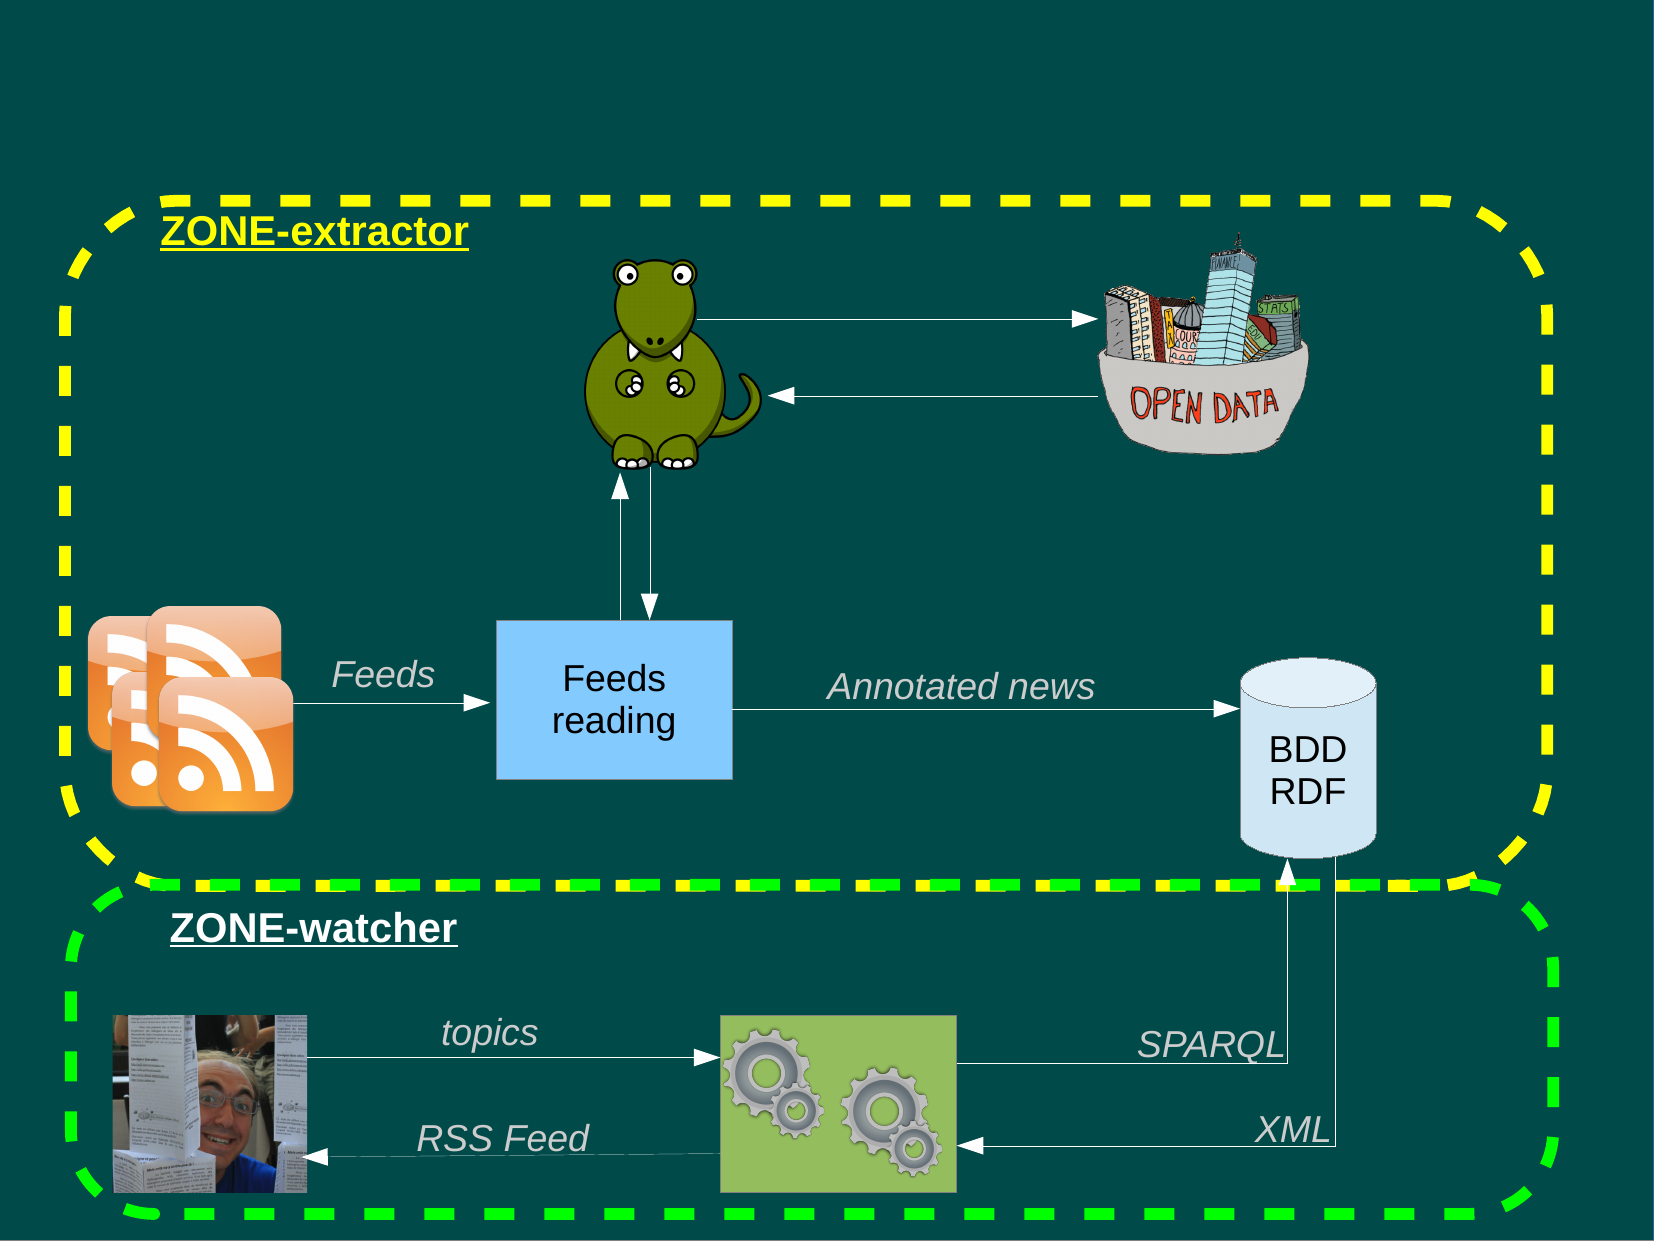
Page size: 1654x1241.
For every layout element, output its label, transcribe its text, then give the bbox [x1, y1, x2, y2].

text_box Annotated news [812, 657, 1241, 733]
text_box Feeds [316, 645, 473, 703]
text_box Feeds reading [496, 620, 733, 780]
text_box SPARQL [1122, 1015, 1287, 1063]
picture [584, 259, 762, 470]
picture [838, 1062, 945, 1179]
text_box XML [1240, 1100, 1423, 1158]
picture [1086, 220, 1336, 461]
text_box RSS Feed [401, 1110, 615, 1168]
text_box ZONE-extractor [145, 200, 485, 263]
text_box SPARQL [1122, 1015, 1306, 1073]
text_box ZONE-watcher [154, 897, 473, 959]
picture [112, 1015, 308, 1193]
text_box [0, 0, 1654, 1241]
picture [82, 602, 300, 820]
text_box BDD RDF [1240, 684, 1377, 859]
text_box topics [426, 1003, 579, 1061]
picture [720, 1024, 827, 1141]
